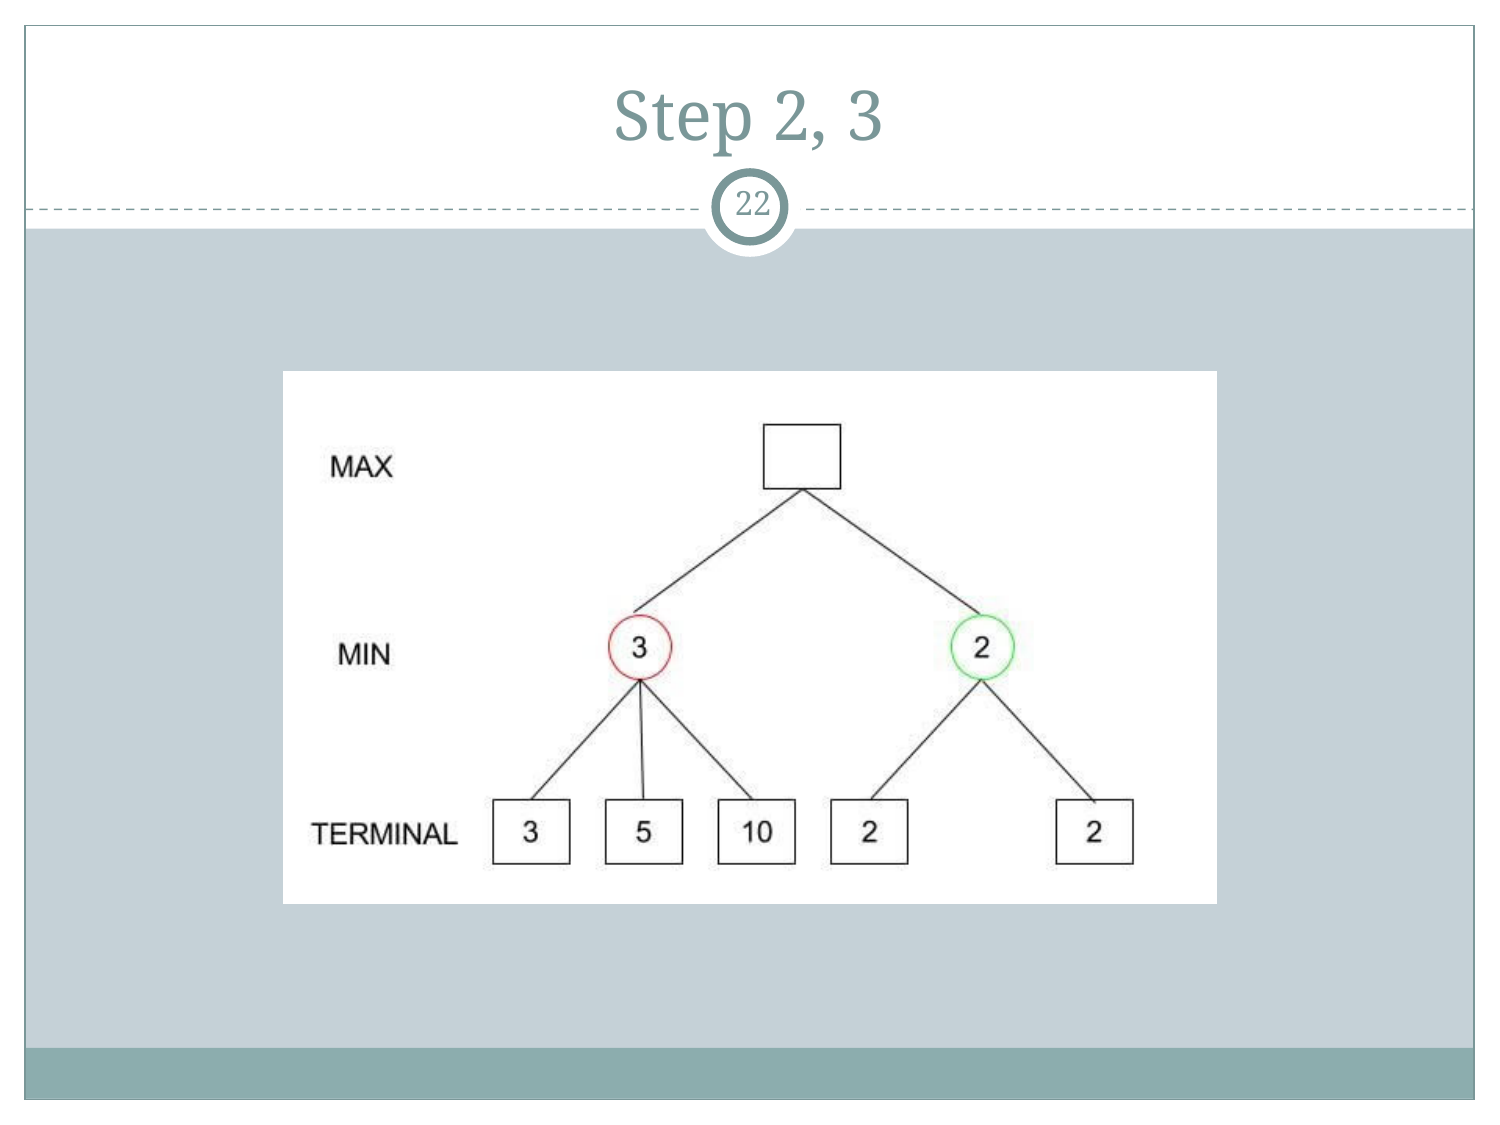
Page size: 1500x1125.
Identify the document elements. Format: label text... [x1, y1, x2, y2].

picture [283, 371, 1217, 904]
slide_number <number> [715, 168, 791, 241]
title Step 2, 3 [49, 37, 1450, 162]
